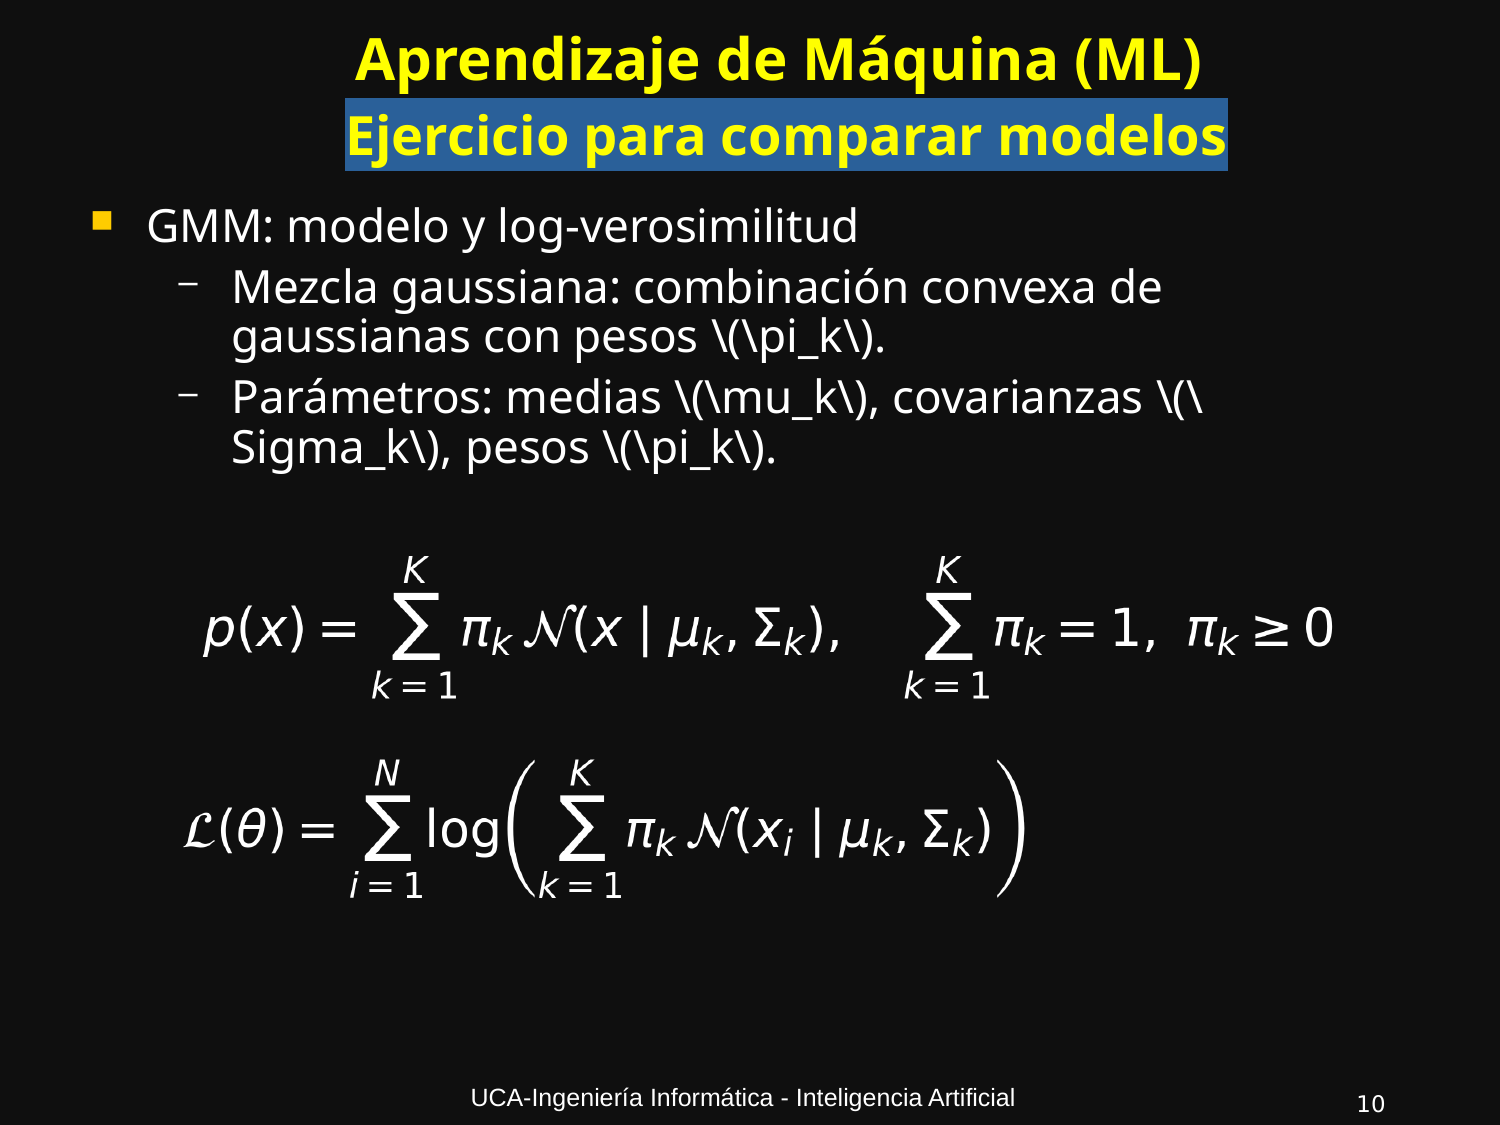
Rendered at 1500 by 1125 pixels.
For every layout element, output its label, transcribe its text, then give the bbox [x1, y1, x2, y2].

title Aprendizaje de Máquina (ML) Ejercicio para comparar modelos [75, 38, 1463, 152]
picture [118, 741, 1088, 917]
picture [118, 537, 1418, 718]
text_box GMM: modelo y log-verosimilitud Mezcla gaussiana: combinación convexa de gaussianas con pesos \(\pi_k\). Parámetros: medias \(\mu_k\), covarianzas \(\Sigma_k\), pesos \(\pi_k\). [75, 195, 1426, 1051]
